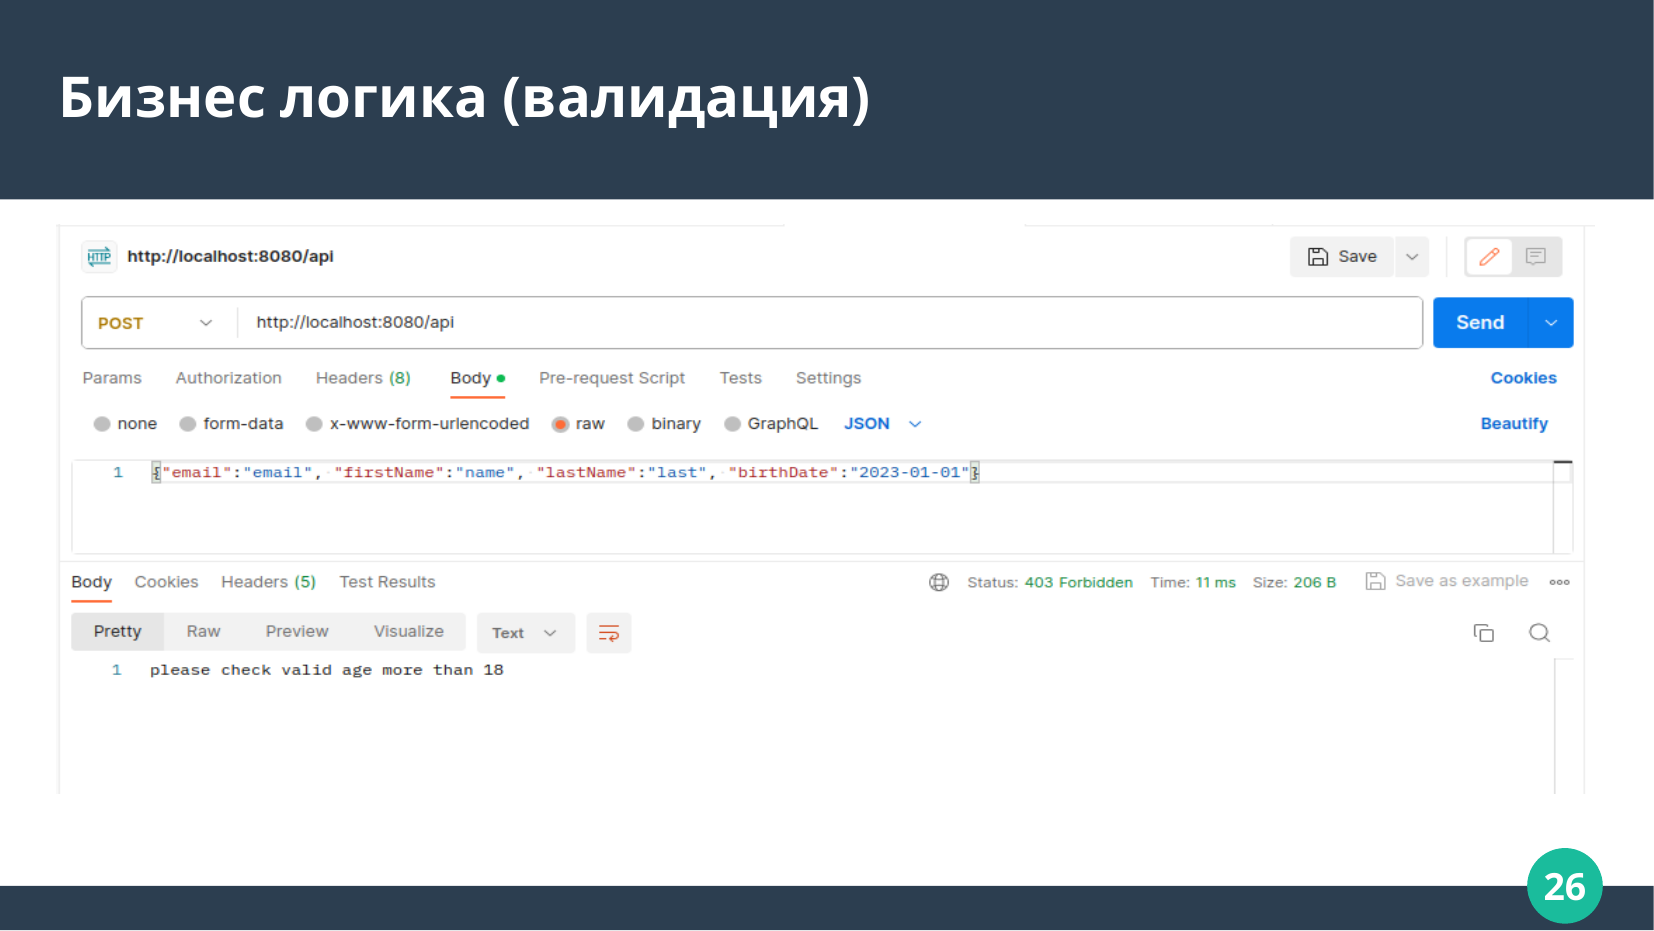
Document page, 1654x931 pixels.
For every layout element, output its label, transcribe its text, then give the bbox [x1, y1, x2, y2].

picture [56, 224, 1595, 795]
title Бизнес логика (валидация) [59, 37, 1595, 155]
